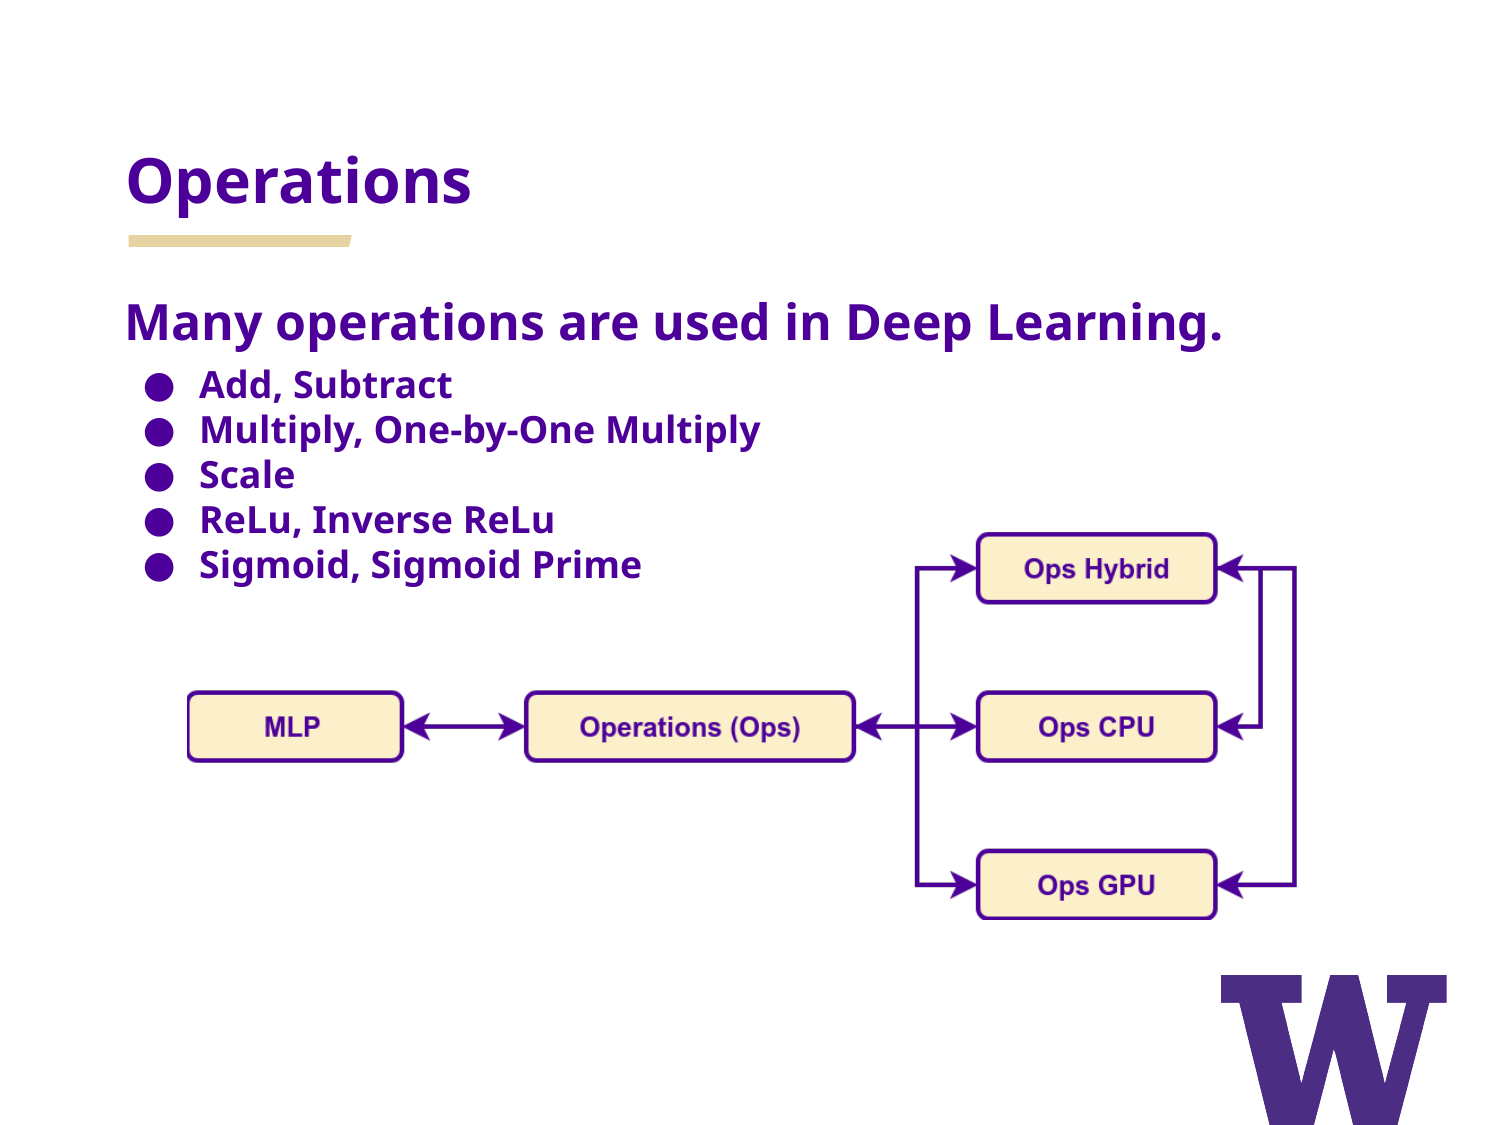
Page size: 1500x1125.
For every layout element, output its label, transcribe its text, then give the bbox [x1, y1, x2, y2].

picture [1221, 1013, 1447, 1125]
picture [128, 235, 352, 247]
picture [187, 531, 1313, 920]
list Many operations are used in Deep Learning. Add, Subtract Multiply, One-by-One Multiply Scale ReLu, Inverse ReLu Sigmoid, Sigmoid Prime [109, 283, 1454, 1013]
title Operations [110, 60, 1453, 224]
